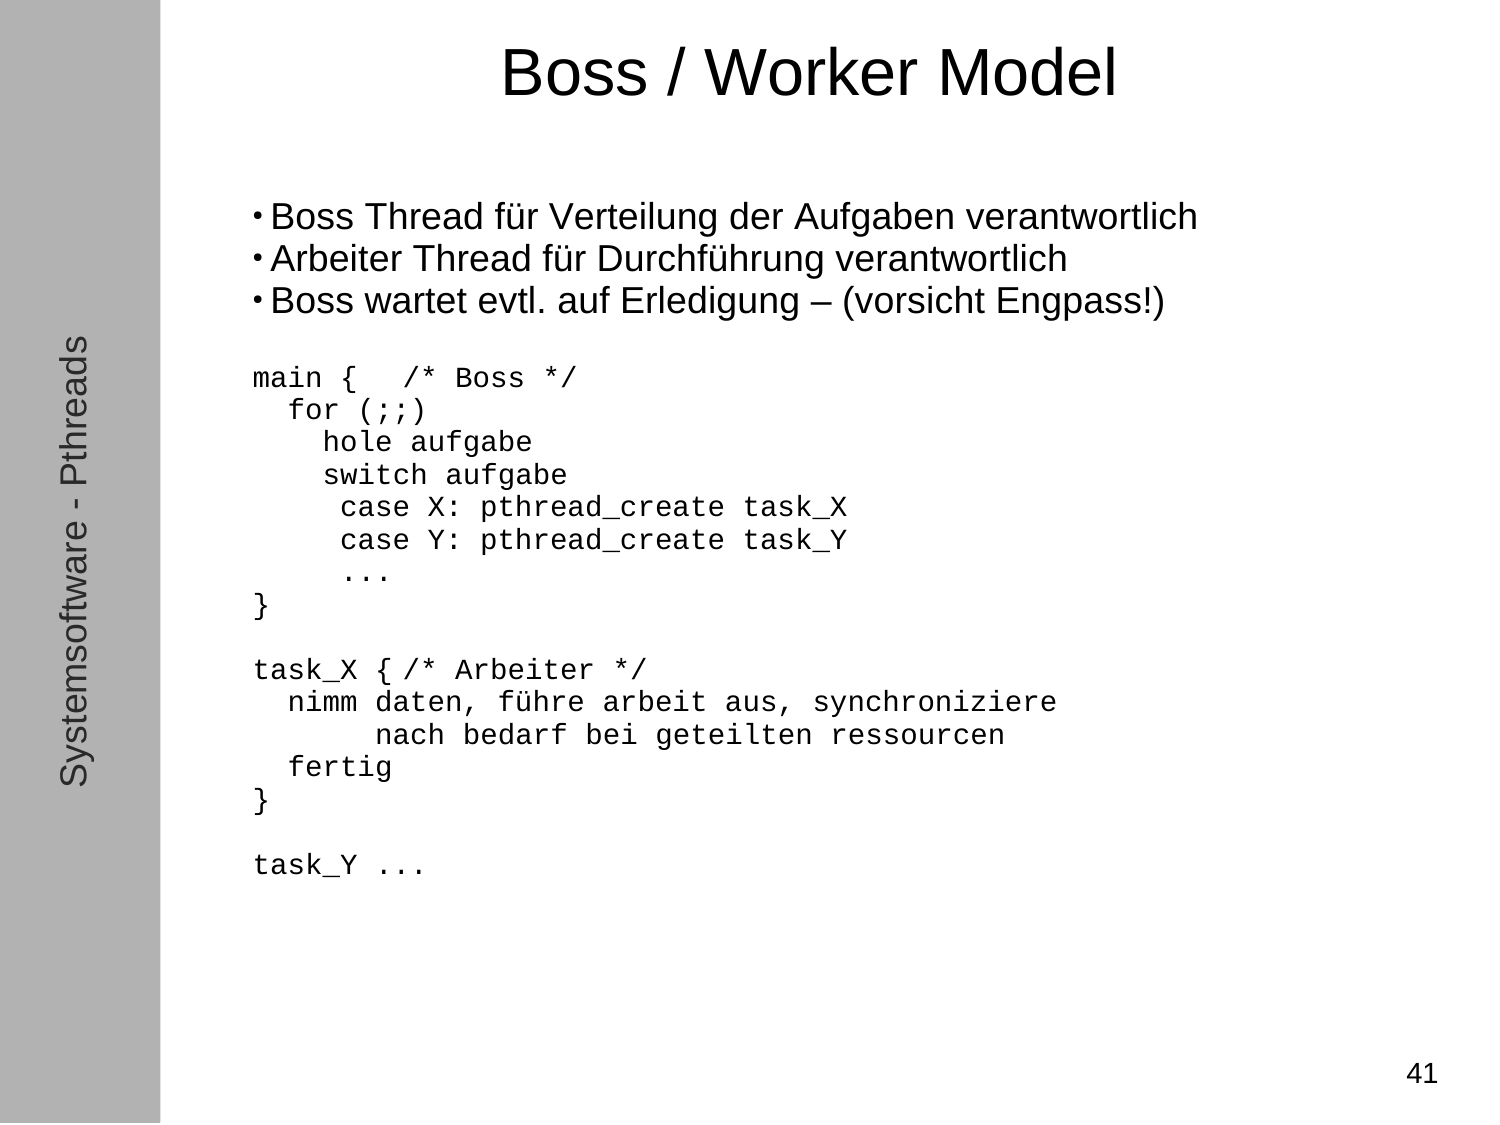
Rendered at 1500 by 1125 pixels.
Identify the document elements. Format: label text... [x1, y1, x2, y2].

text_box [0, 0, 160, 1123]
text_box <number> [1406, 1057, 1500, 1106]
text_box Systemsoftware - Pthreads [47, 1, 121, 1124]
text_box Boss Thread für Verteilung der Aufgaben verantwortlich Arbeiter Thread für Durchführung verantwortlich Boss wartet evtl. auf Erledigung – (vorsicht Engpass!) main { /* Boss */ for (;;) hole aufgabe switch aufgabe case X: pthread_create task_X case Y: pthread_create task_Y ... } task_X { /* Arbeiter */ nimm daten, führe arbeit aus, synchroniziere nach bedarf bei geteilten ressourcen fertig } task_Y ... [237, 187, 1448, 922]
text_box Boss / Worker Model [453, 27, 1168, 123]
